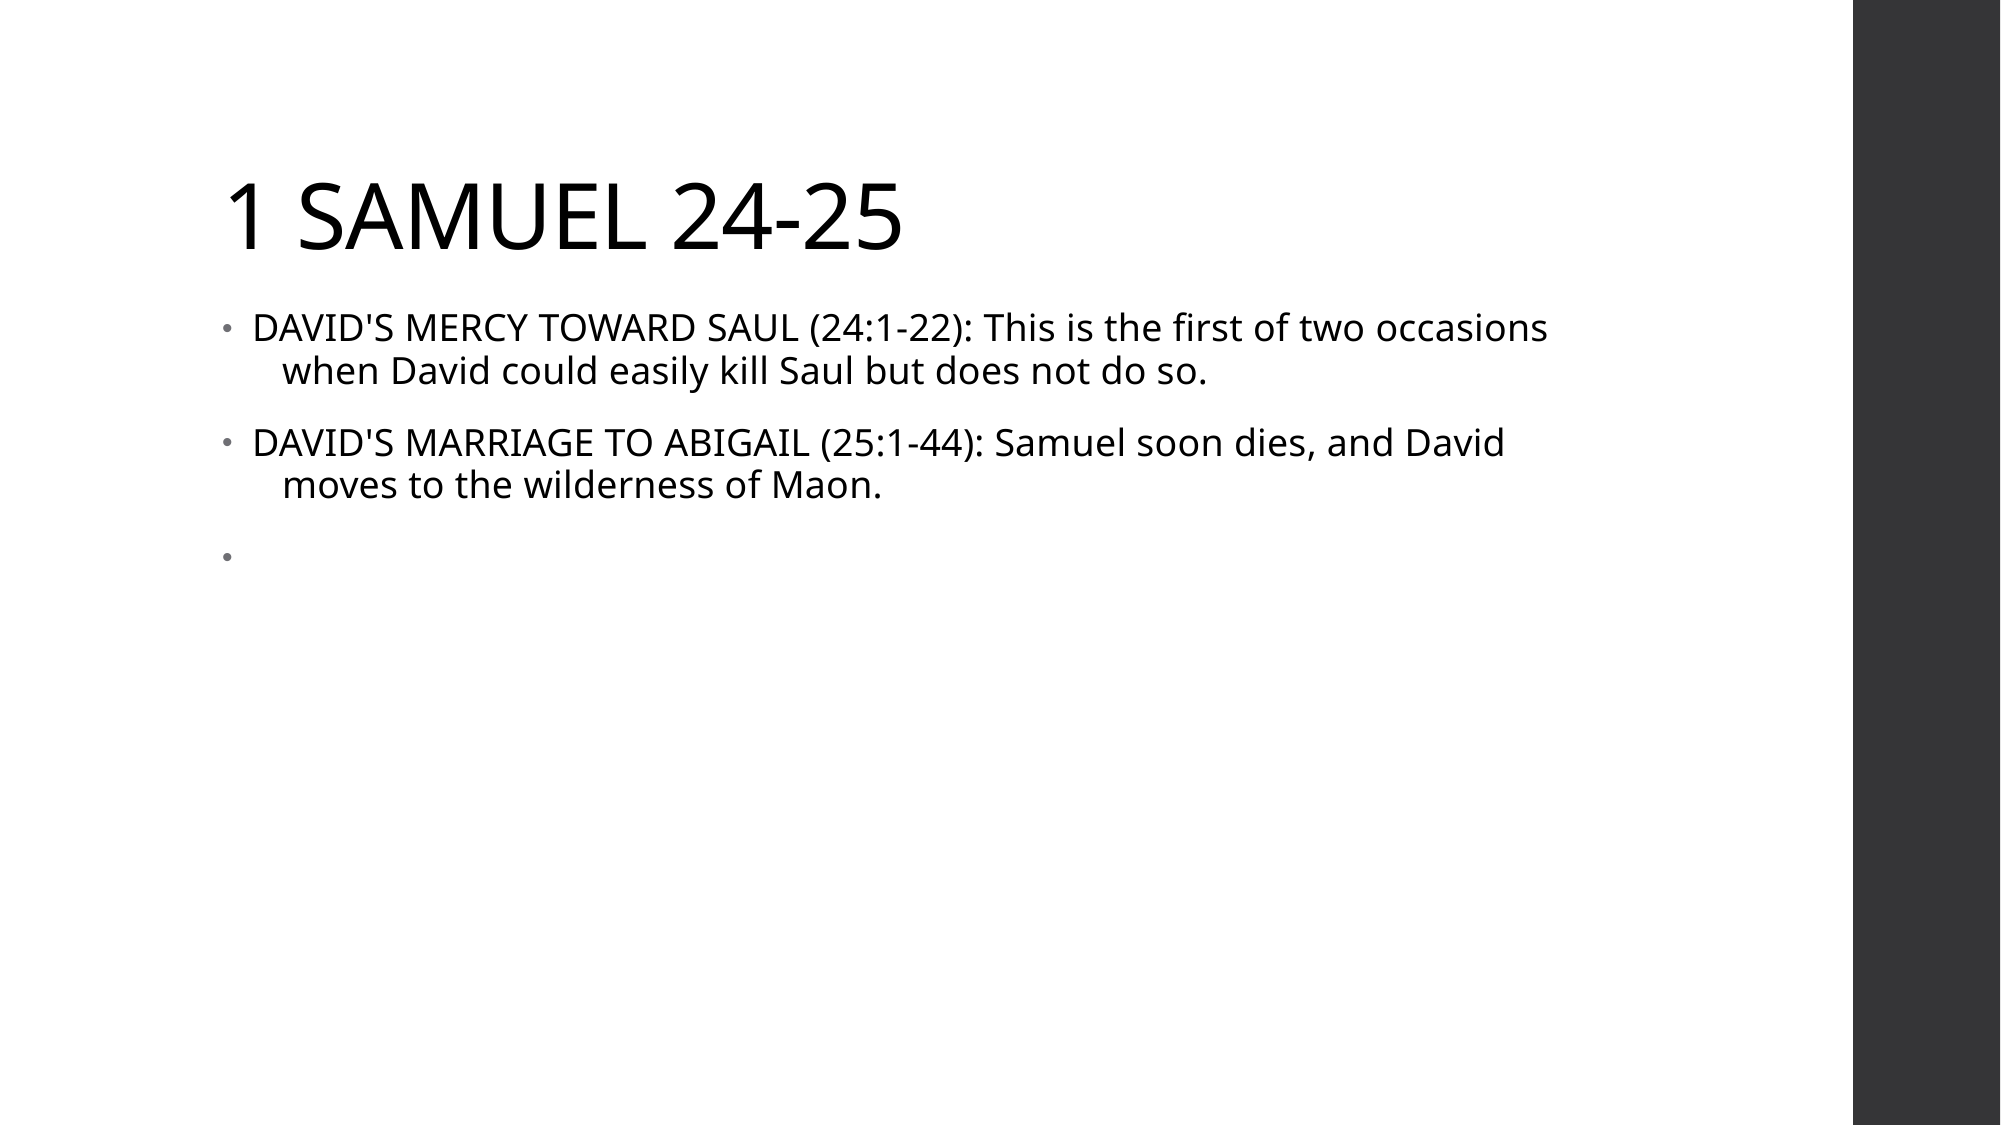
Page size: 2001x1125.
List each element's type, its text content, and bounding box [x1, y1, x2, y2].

list DAVID'S MERCY TOWARD SAUL (24:1-22): This is the first of two occasions when David could easily kill Saul but does not do so. DAVID'S MARRIAGE TO ABIGAIL (25:1-44): Samuel soon dies, and David moves to the wilderness of Maon. [206, 299, 1617, 1014]
title 1 SAMUEL 24-25 [206, 60, 1797, 278]
